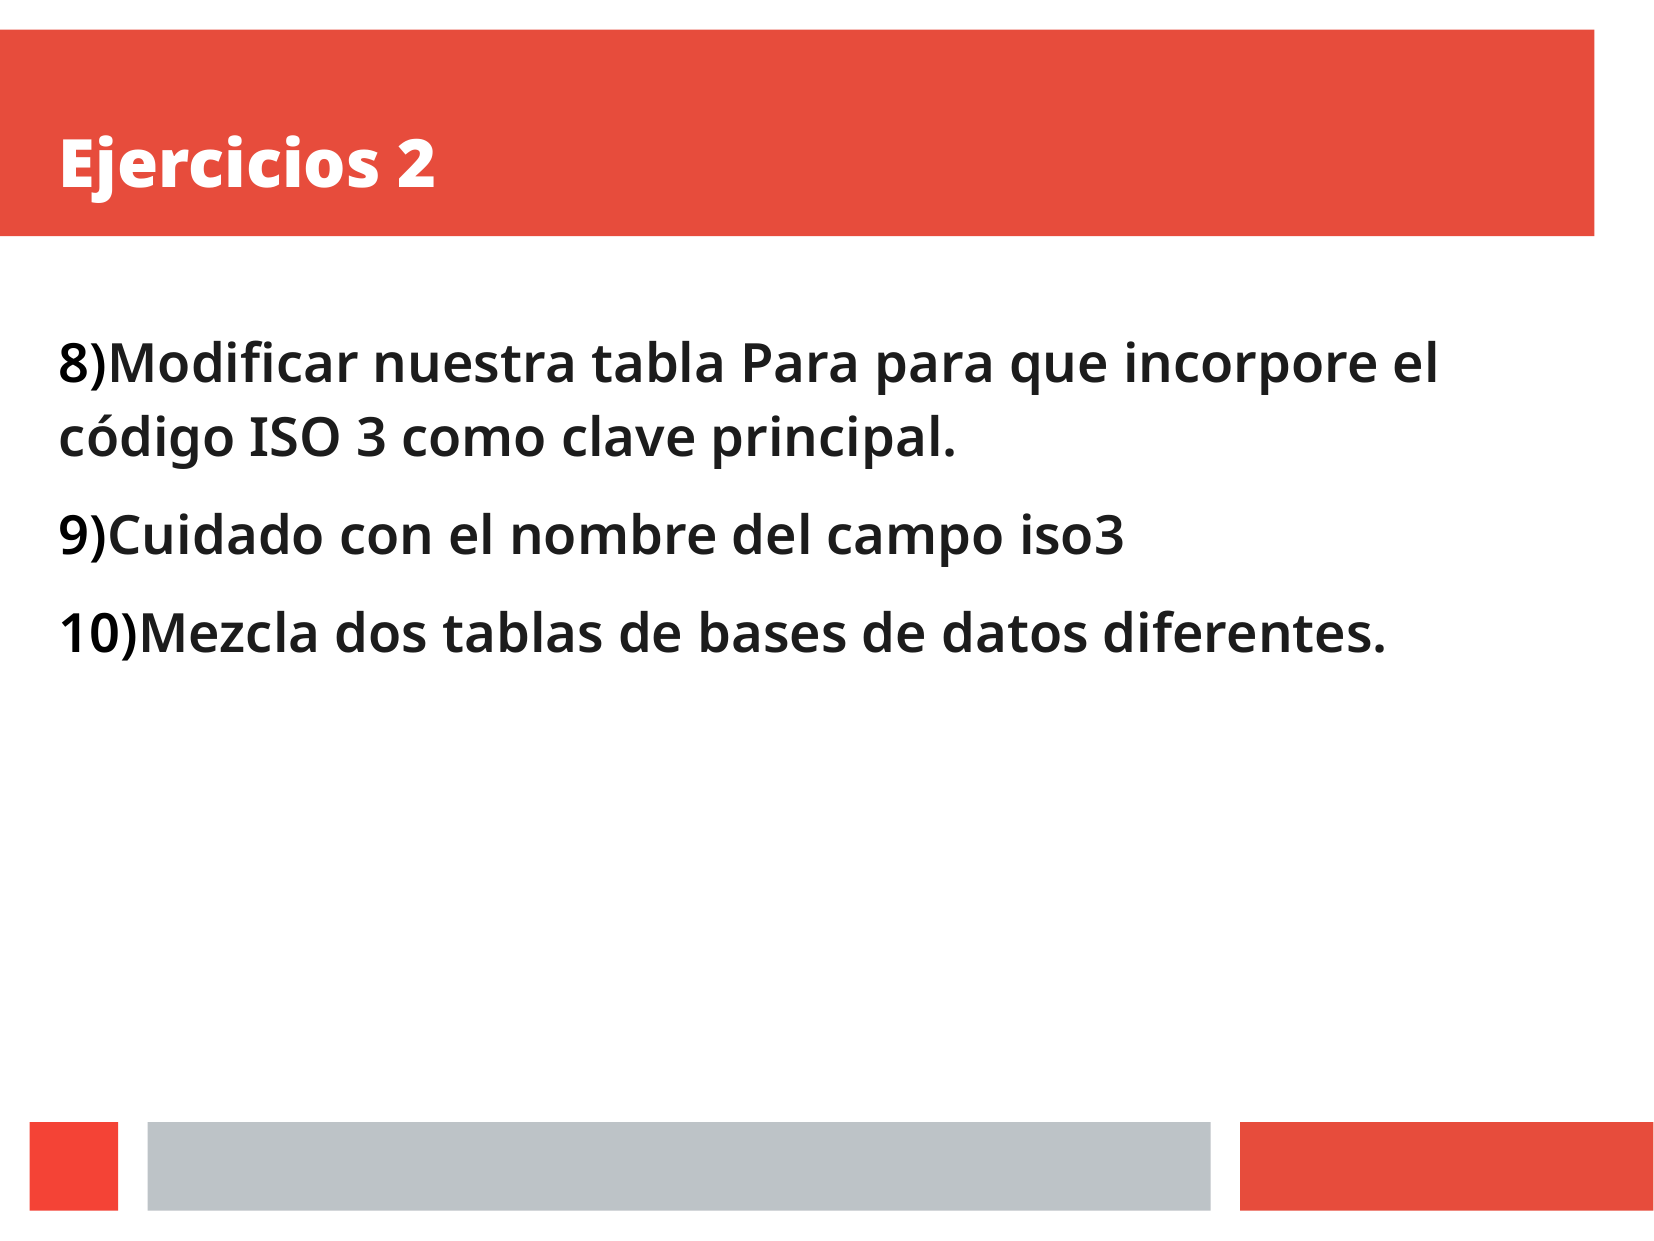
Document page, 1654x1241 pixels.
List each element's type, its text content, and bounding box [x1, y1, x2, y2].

title Ejercicios 2 [59, 59, 1595, 207]
list Modificar nuestra tabla Para para que incorpore el código ISO 3 como clave principal. Cuidado con el nombre del campo iso3 Mezcla dos tablas de bases de datos diferentes. [59, 324, 1565, 1093]
